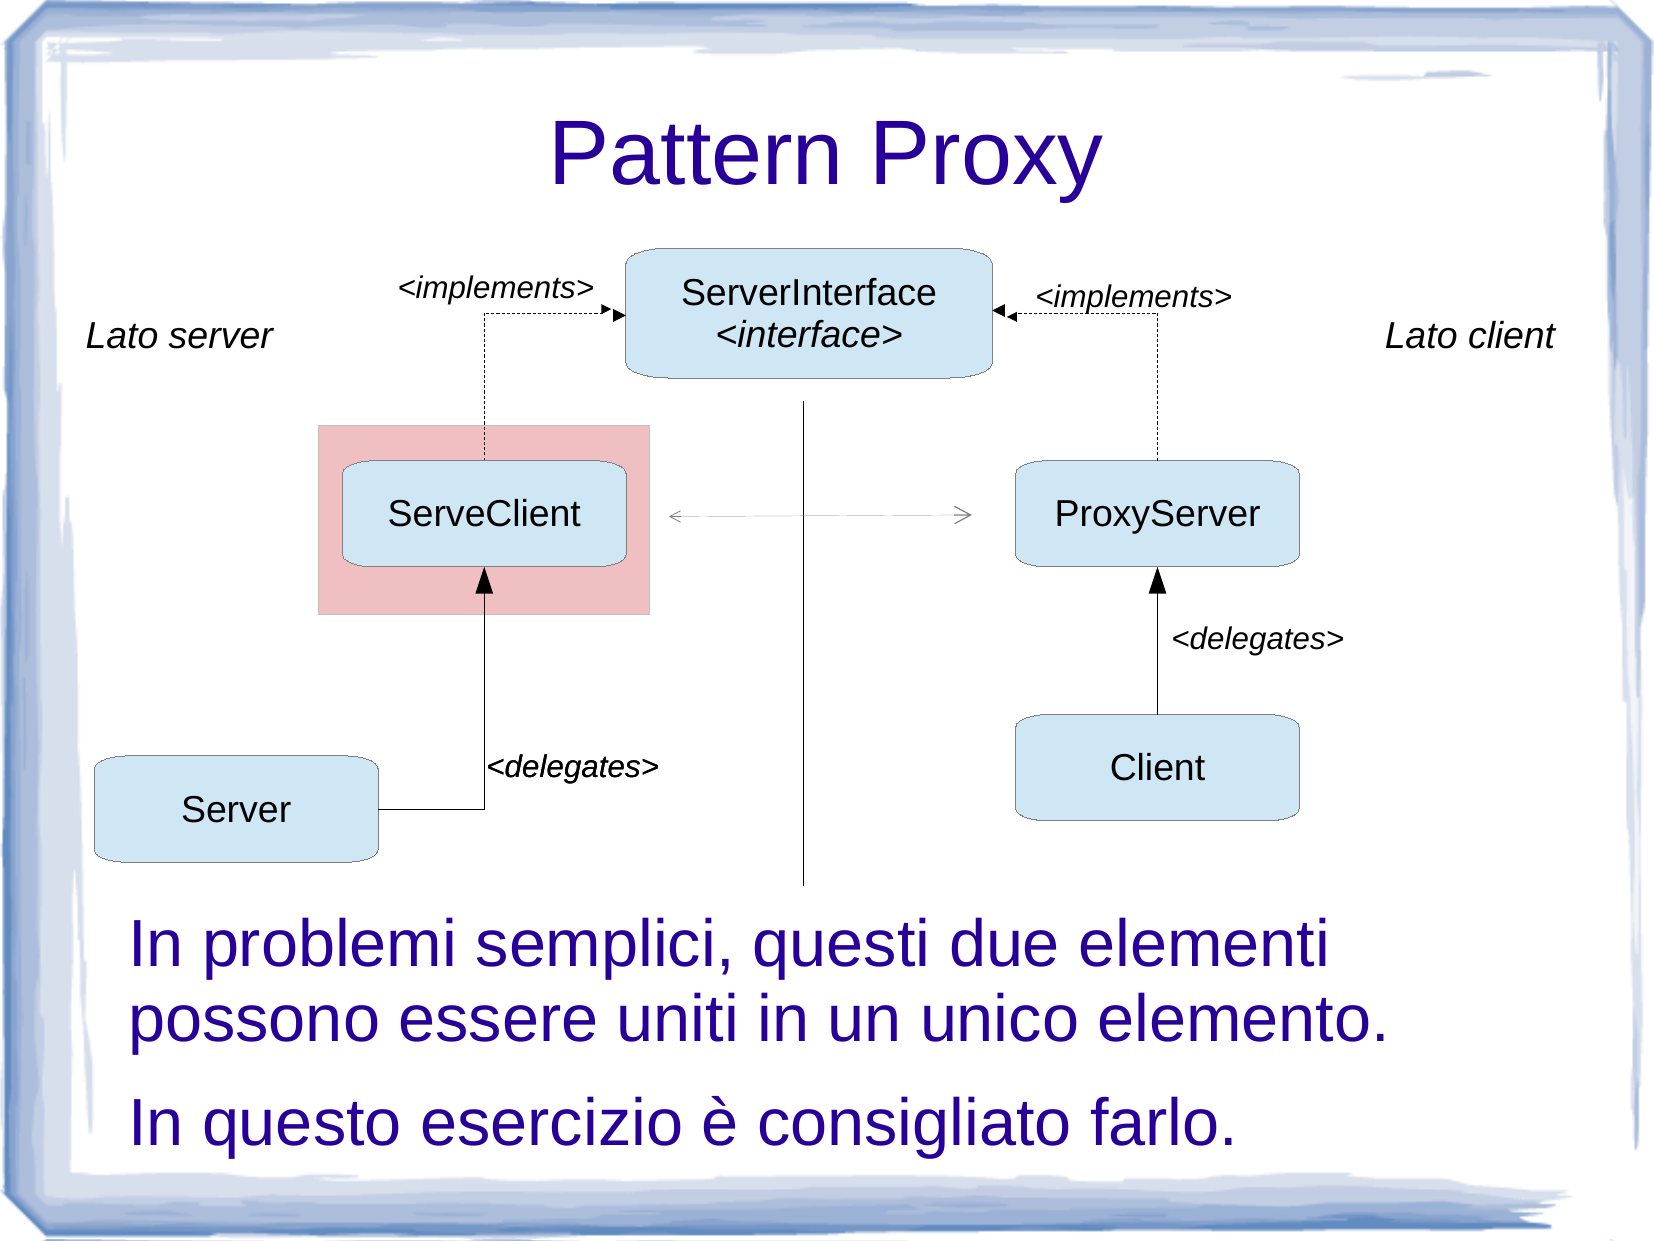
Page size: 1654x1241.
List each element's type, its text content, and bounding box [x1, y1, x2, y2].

text_box ProxyServer [1015, 460, 1300, 567]
text_box <delegates> [437, 741, 709, 792]
text_box ServerInterface <interface> [625, 257, 993, 379]
picture [0, 0, 1654, 1241]
text_box <implements> [360, 263, 632, 313]
text_box Lato server [70, 307, 331, 364]
text_box In problemi semplici, questi due elementi possono essere uniti in un unico elemento. In questo esercizio è consigliato farlo. [113, 898, 1531, 1168]
text_box ServeClient [342, 460, 627, 567]
text_box Lato client [1370, 307, 1630, 364]
text_box Server [94, 755, 379, 863]
text_box Client [1015, 714, 1300, 821]
text_box <delegates> [1122, 614, 1394, 664]
text_box <implements> [998, 271, 1270, 322]
text_box [318, 425, 650, 615]
title Pattern Proxy [82, 49, 1571, 257]
